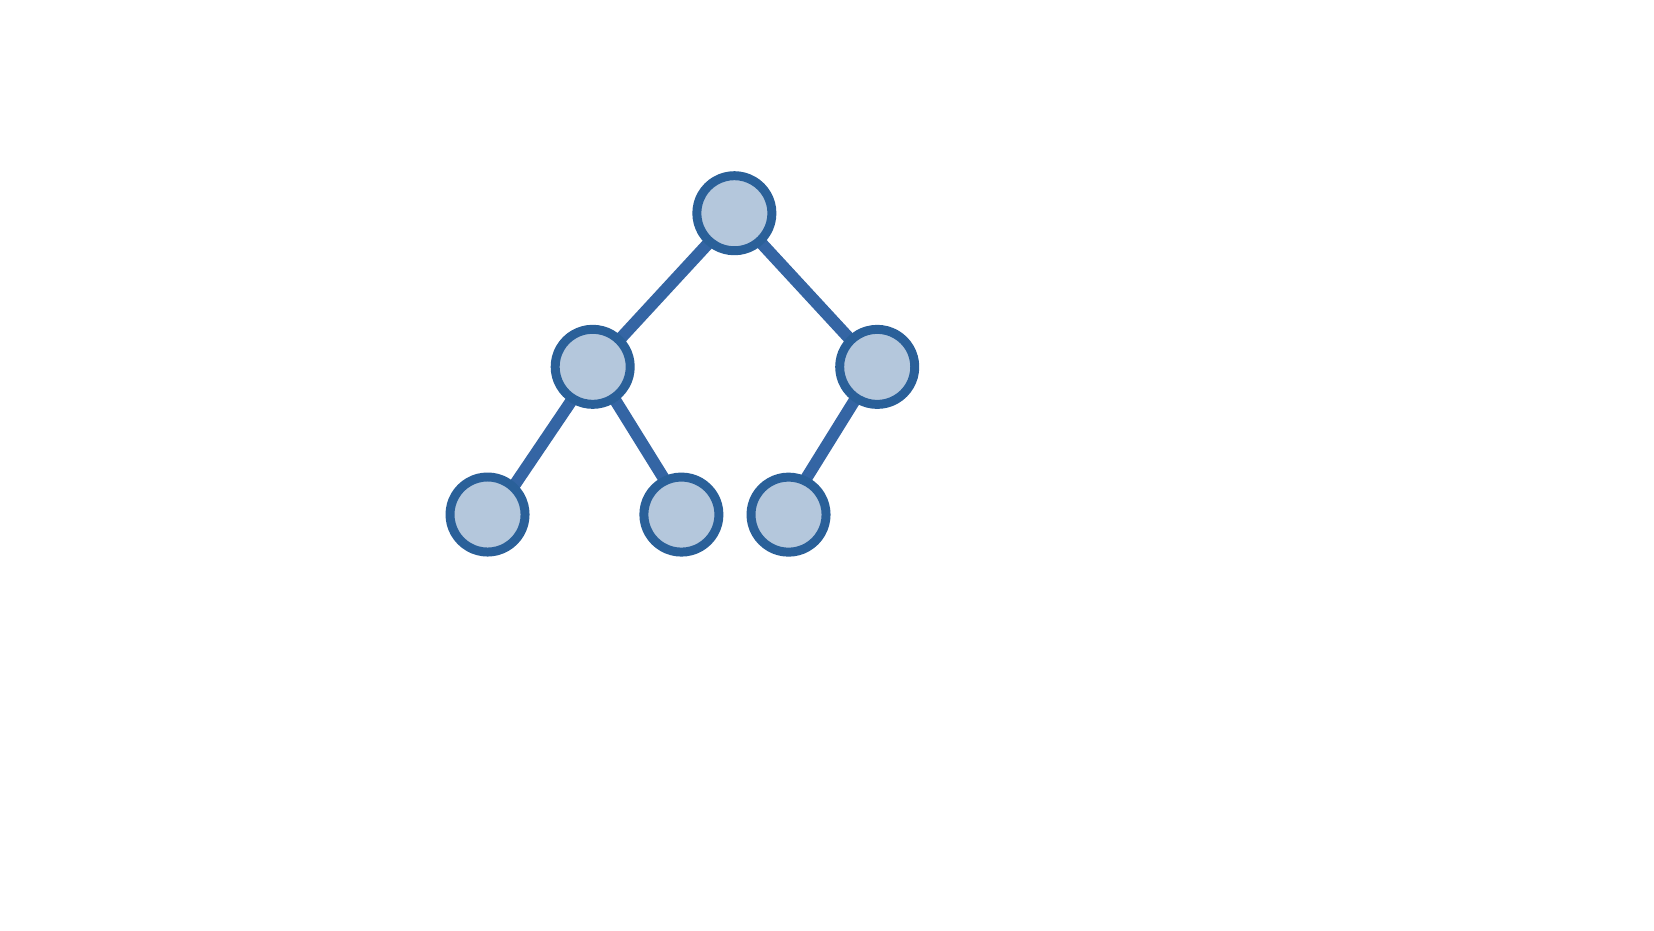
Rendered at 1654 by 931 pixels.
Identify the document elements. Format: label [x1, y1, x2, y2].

text_box [751, 477, 827, 553]
text_box [450, 476, 526, 553]
text_box [839, 329, 915, 405]
text_box [696, 175, 772, 251]
text_box [643, 477, 719, 553]
text_box [555, 329, 631, 405]
